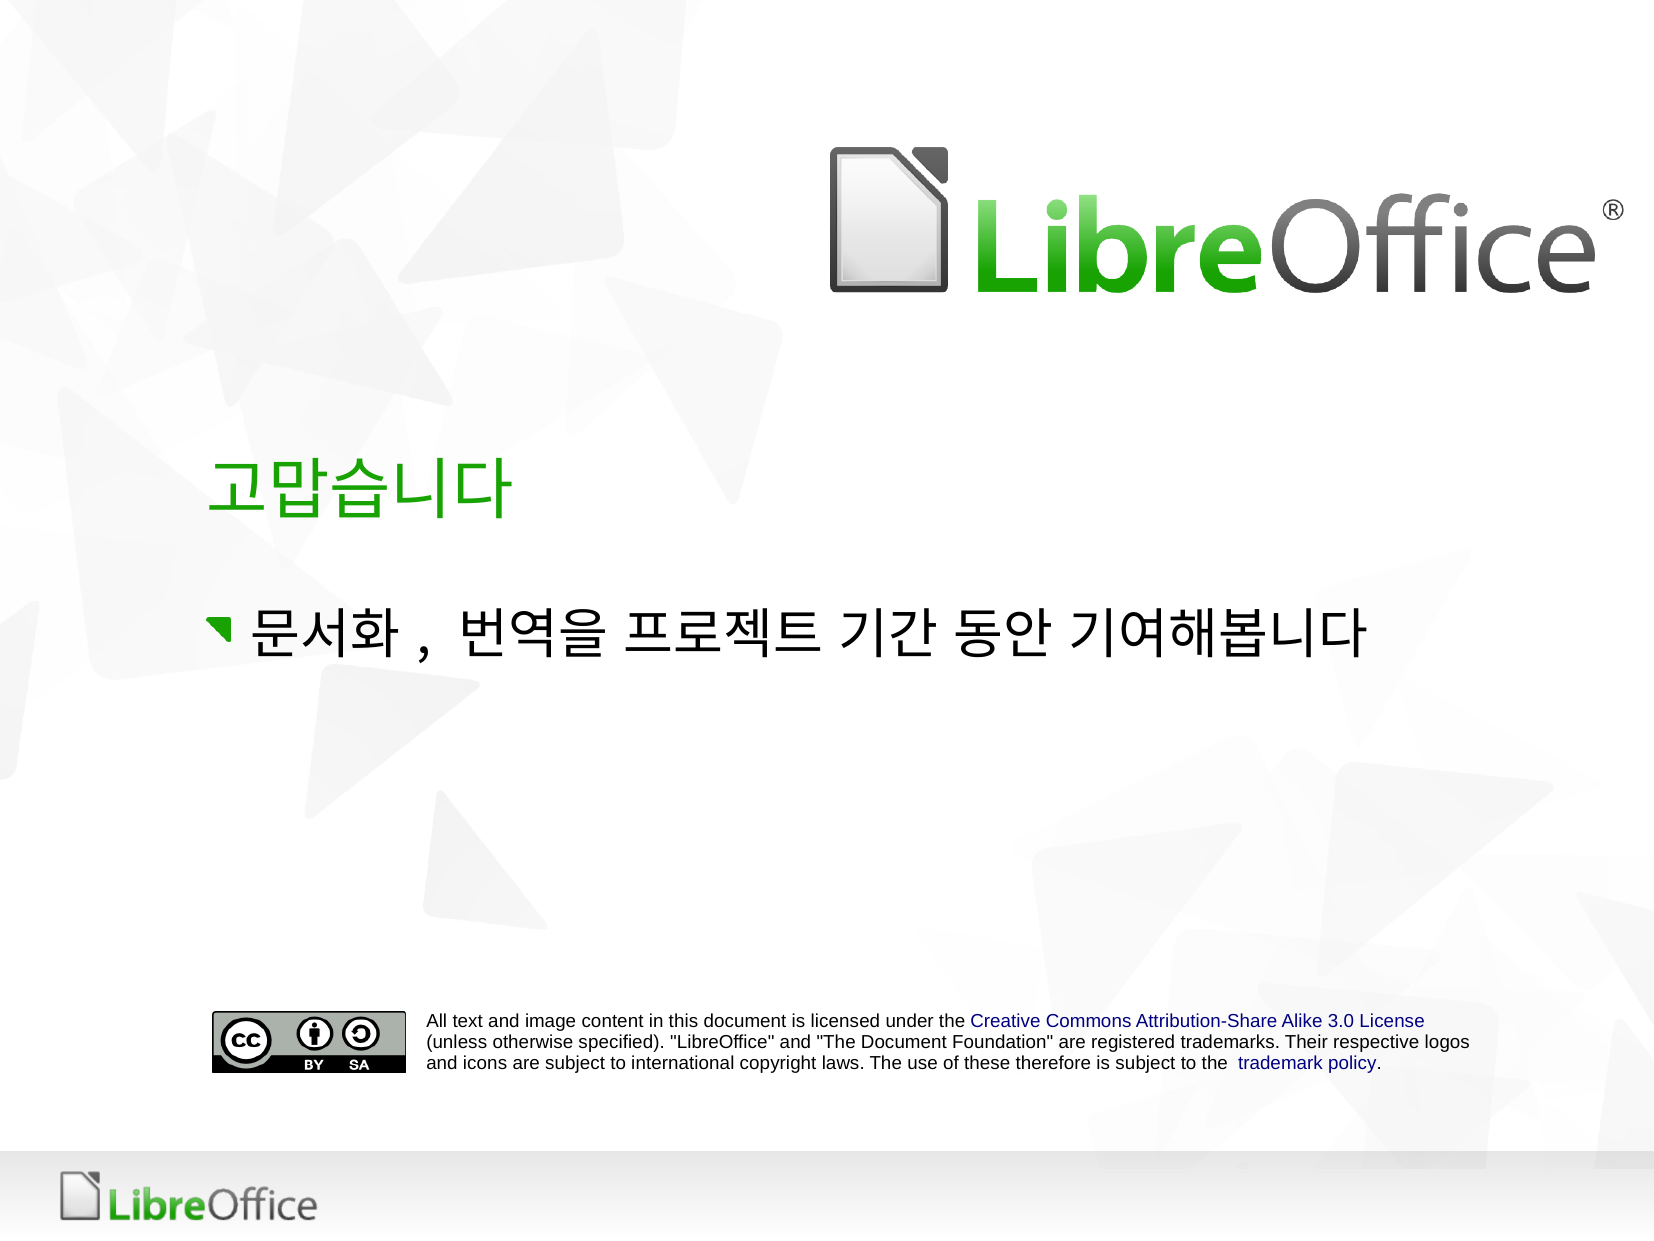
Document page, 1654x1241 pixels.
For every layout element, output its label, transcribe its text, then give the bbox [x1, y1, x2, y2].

picture [41, 1152, 206, 1240]
picture [0, 0, 1654, 930]
picture [915, 548, 1654, 1169]
title 고맙습니다 [206, 395, 1477, 573]
list 문서화, 번역을 프로젝트 기간 동안 기여해봅니다 [206, 590, 1477, 1241]
